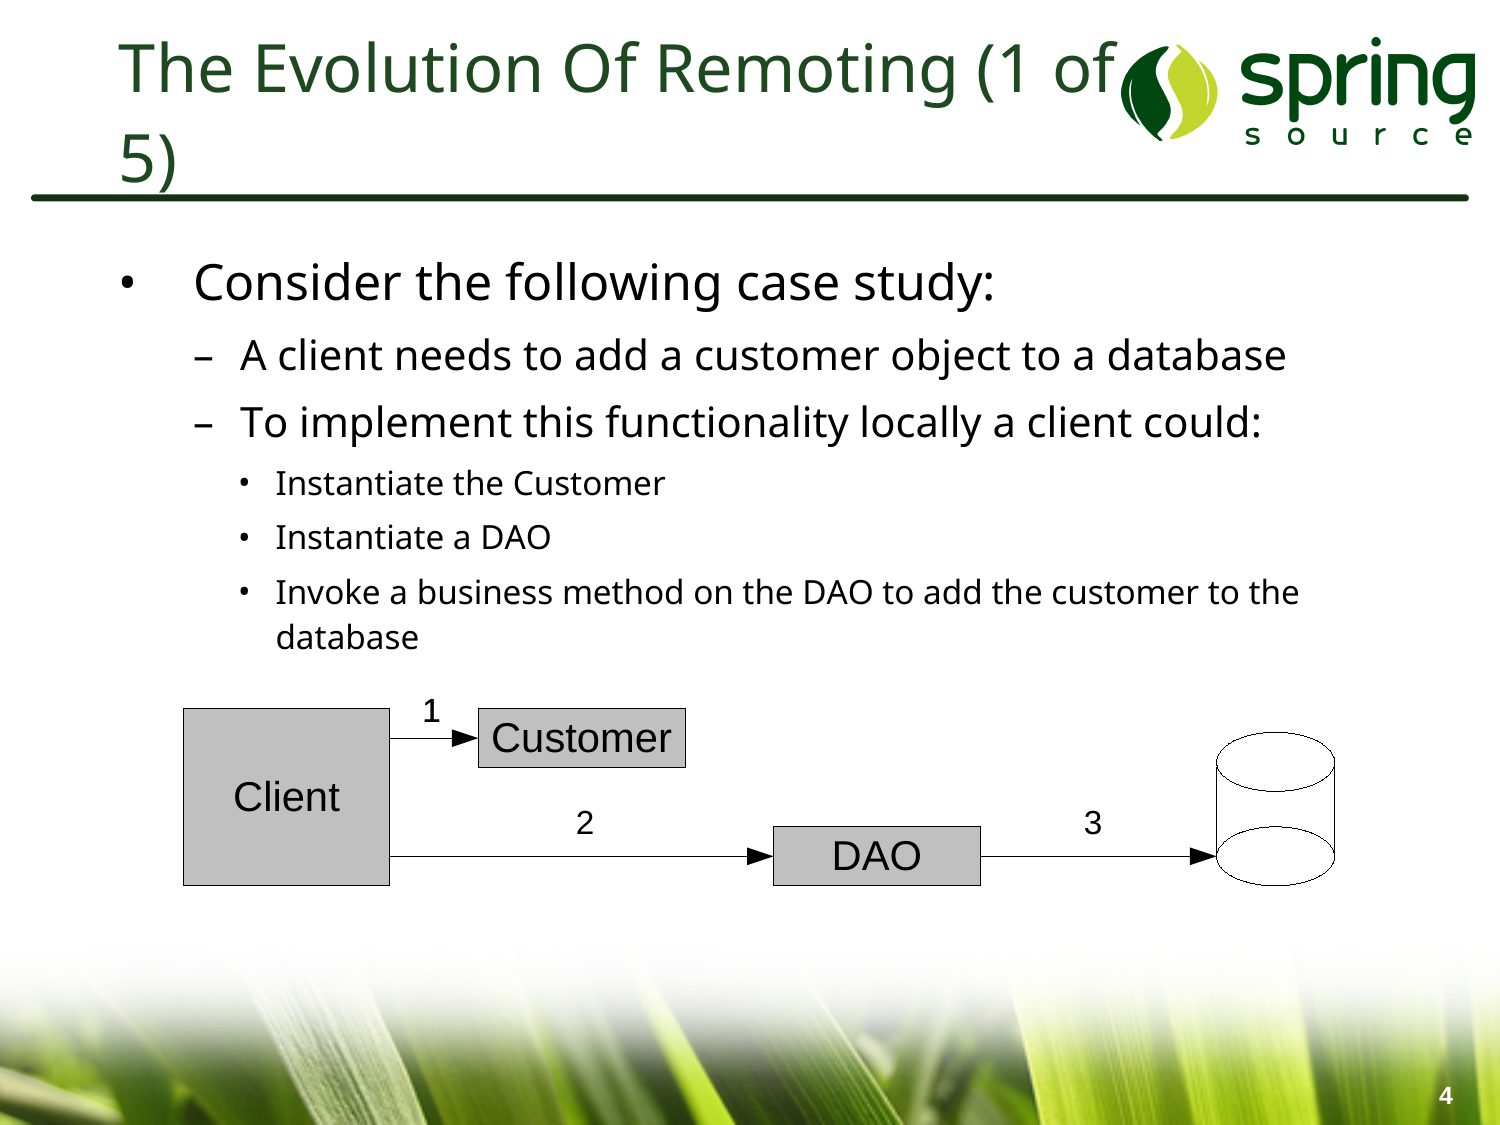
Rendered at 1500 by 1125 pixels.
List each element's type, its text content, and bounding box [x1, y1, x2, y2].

text_box 2 [561, 797, 610, 850]
picture [0, 944, 1500, 1125]
picture [1136, 37, 1475, 145]
text_box Customer [478, 708, 686, 768]
text_box 1 [407, 685, 456, 738]
text_box Client [183, 708, 390, 886]
title The Evolution Of Remoting (1 of 5) [103, 13, 1136, 191]
text_box [1216, 732, 1335, 792]
text_box DAO [773, 826, 981, 886]
text_box 3 [1069, 797, 1118, 850]
text_box [1216, 826, 1335, 886]
list Consider the following case study: A client needs to add a customer object to a database To implement this functionality locally a client could: Instantiate the Customer Instantiate a DAO Invoke a business method on the DAO to add the customer to the database [103, 239, 1394, 903]
